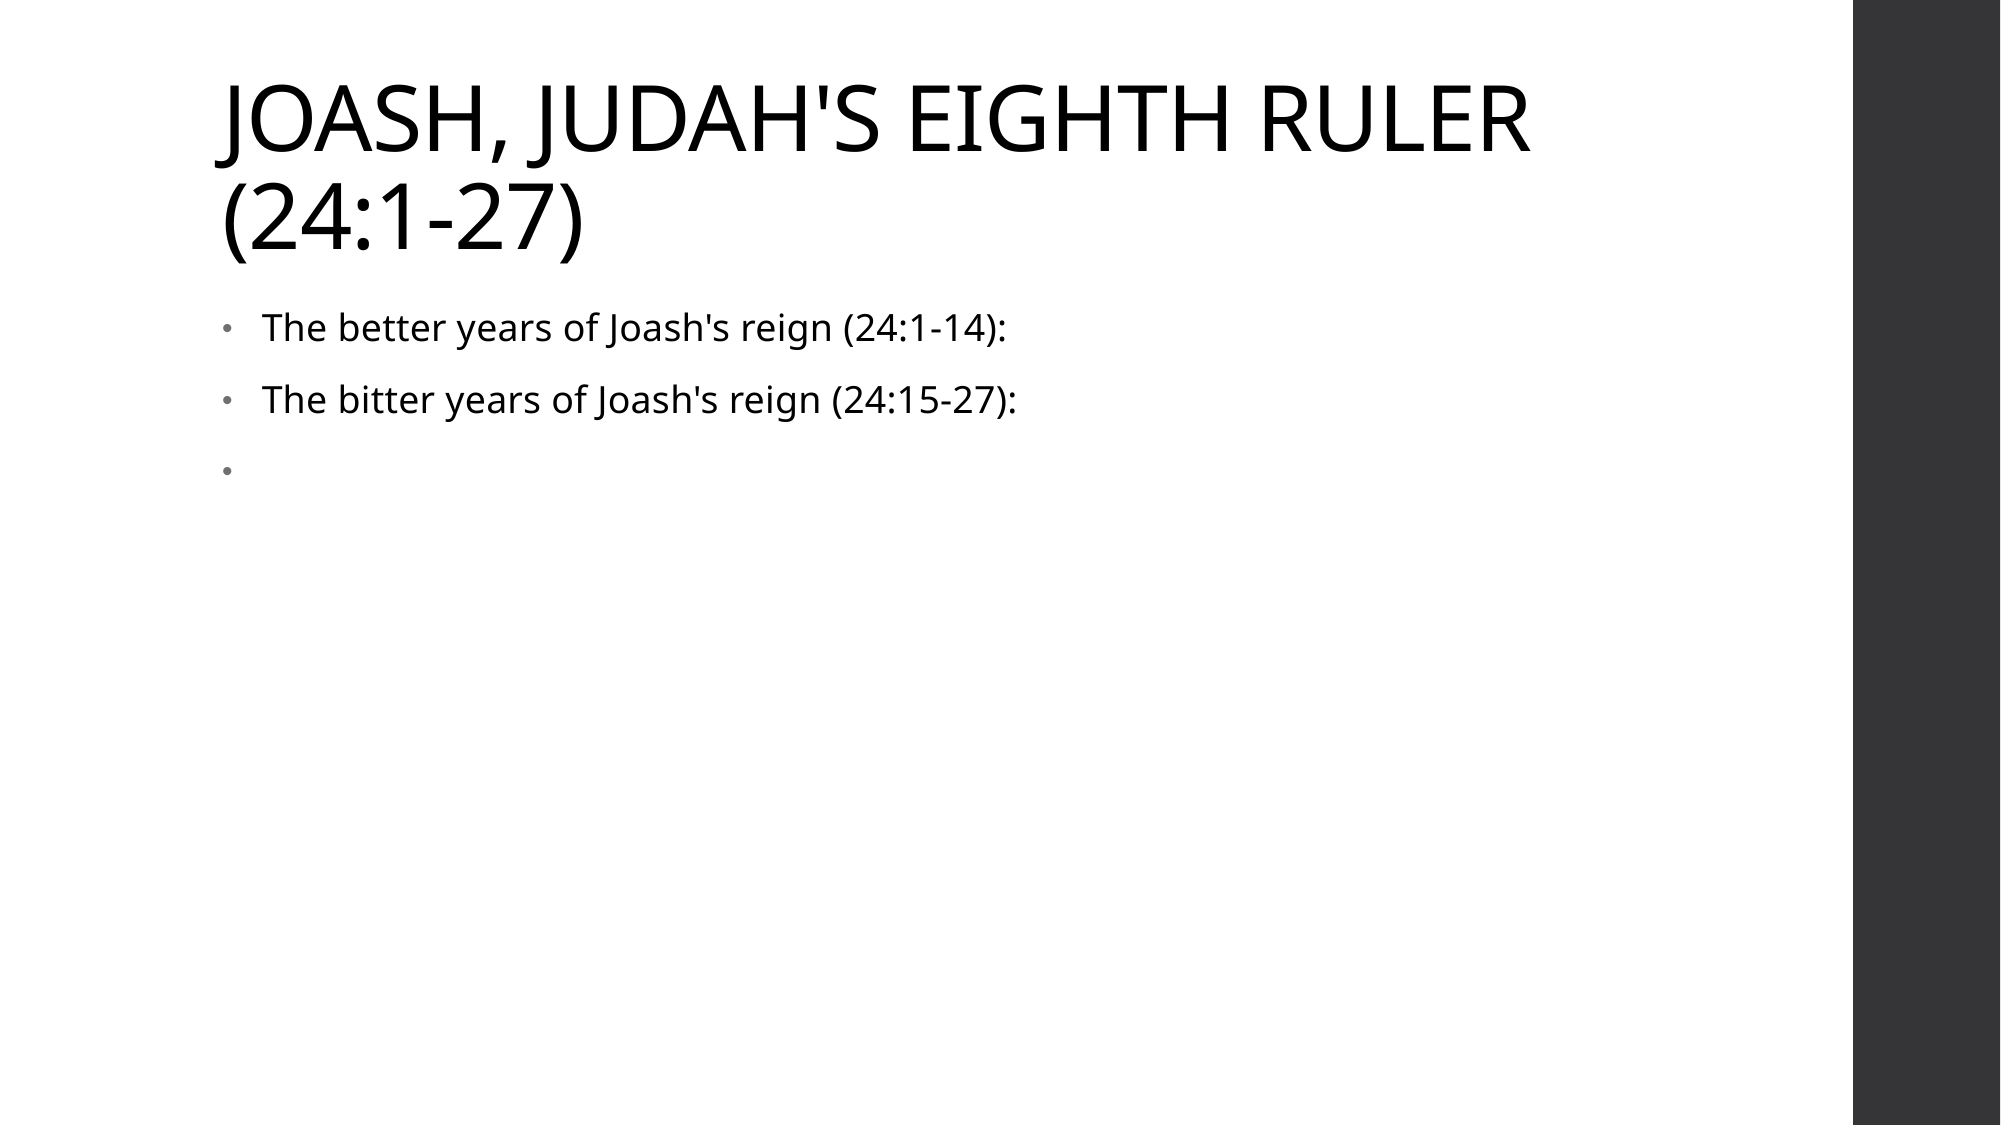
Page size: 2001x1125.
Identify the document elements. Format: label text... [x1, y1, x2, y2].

title JOASH, JUDAH'S EIGHTH RULER (24:1-27) [206, 60, 1797, 278]
list The better years of Joash's reign (24:1-14): The bitter years of Joash's reign (24:15-27): [206, 299, 1617, 1014]
